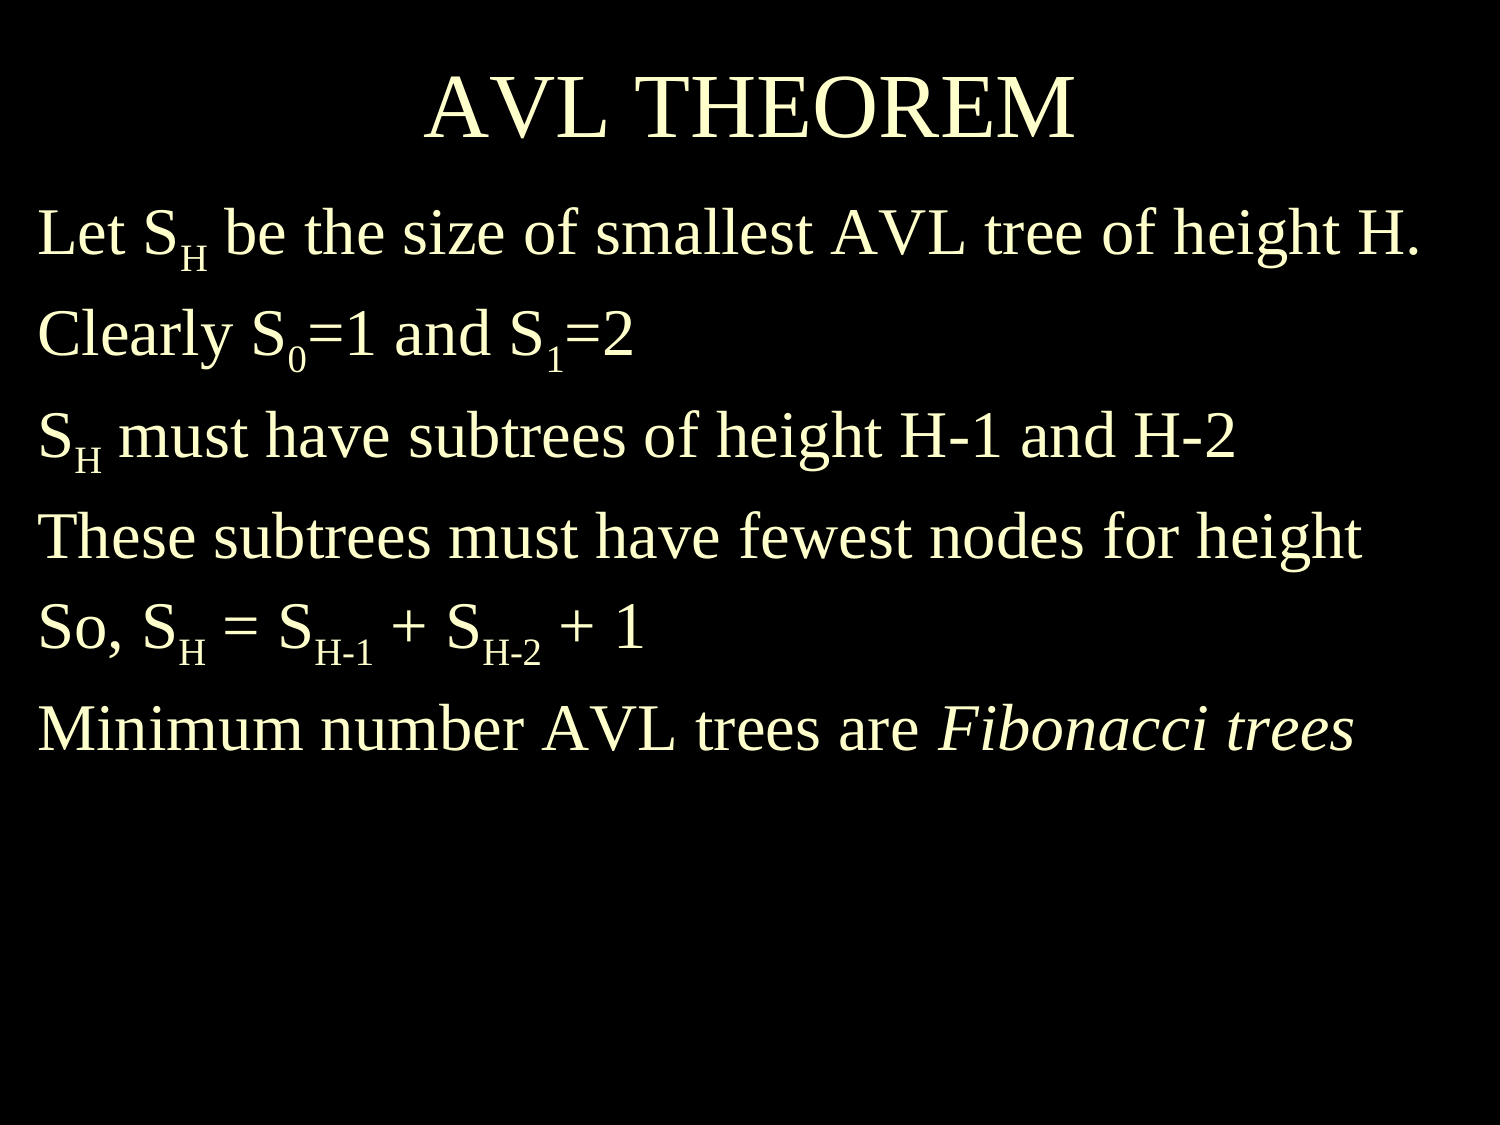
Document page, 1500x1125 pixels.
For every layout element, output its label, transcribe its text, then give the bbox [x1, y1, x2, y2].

list Let SH be the size of smallest AVL tree of height H. Clearly S0=1 and S1=2 SH must have subtrees of height H-1 and H-2 These subtrees must have fewest nodes for height So, SH = SH-1 + SH-2 + 1 Minimum number AVL trees are Fibonacci trees [22, 187, 1482, 1026]
title AVL THEOREM [22, 47, 1480, 165]
